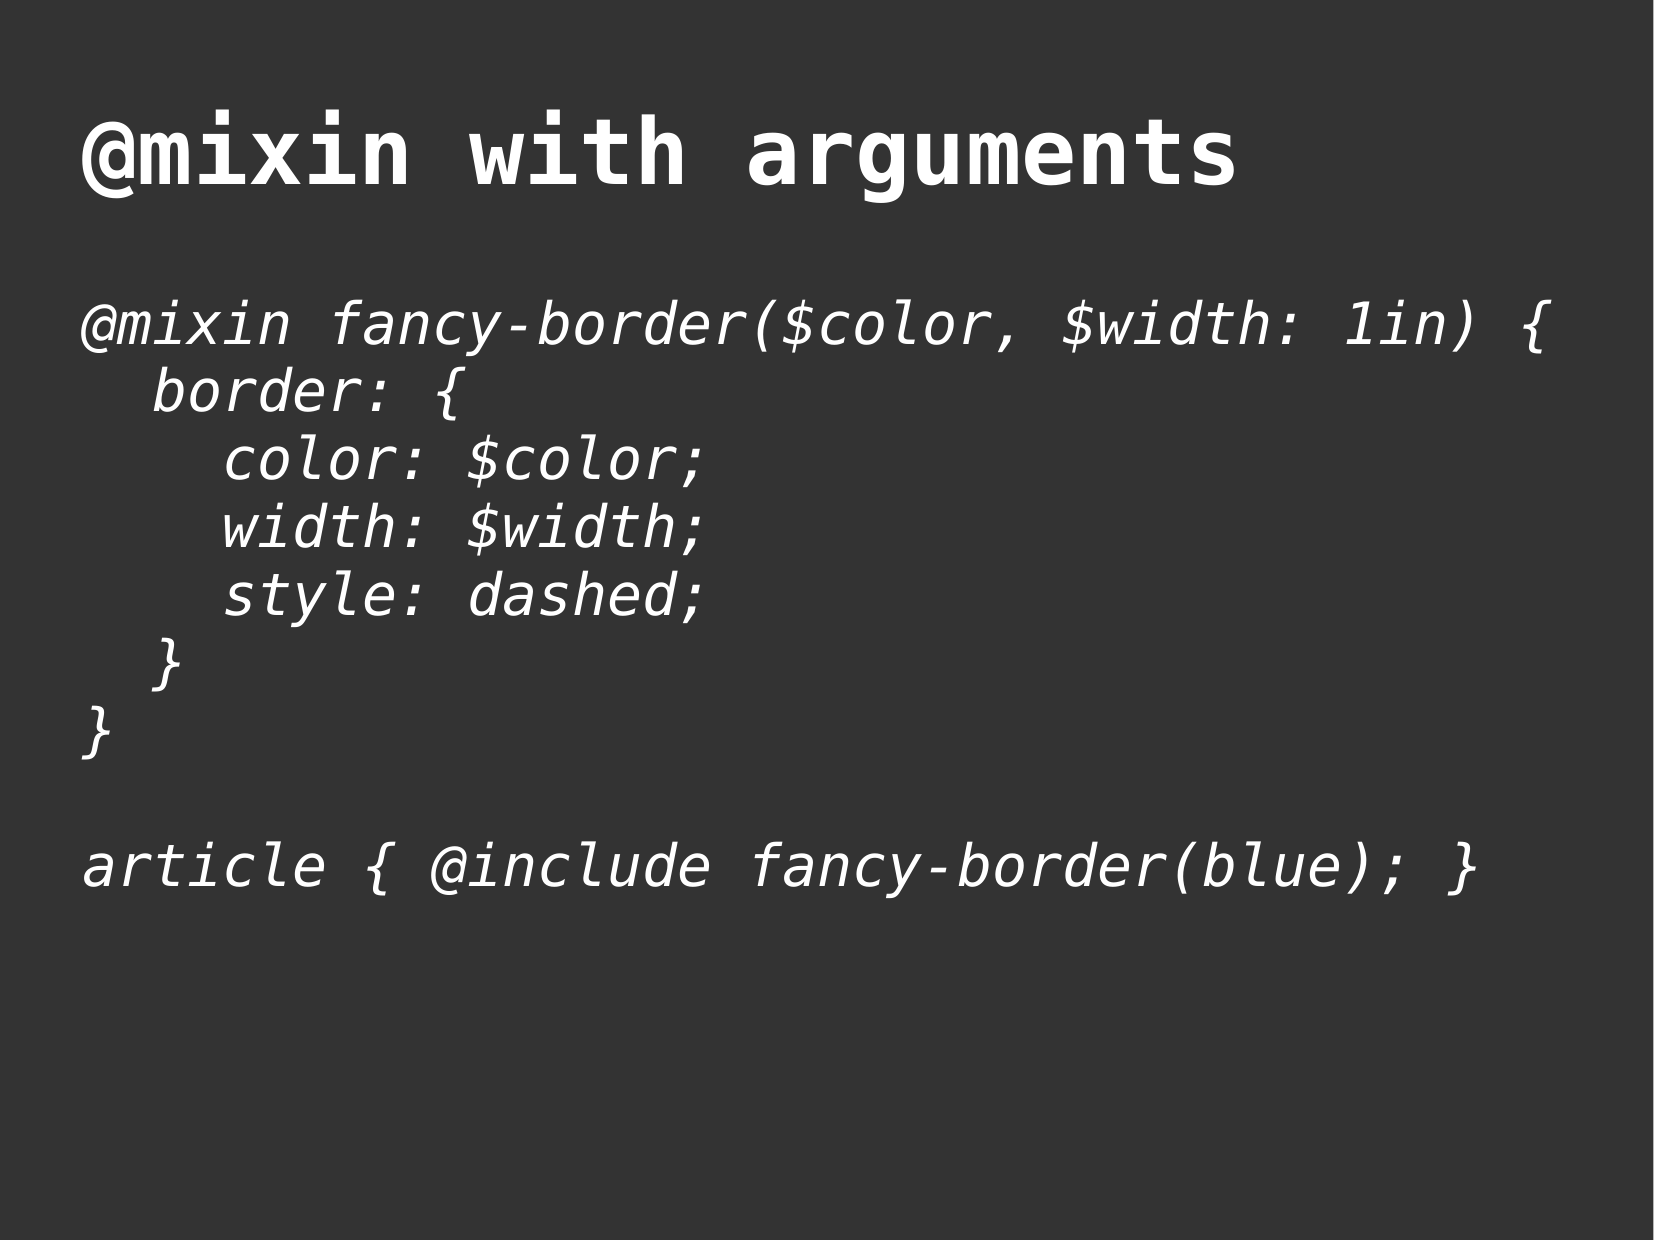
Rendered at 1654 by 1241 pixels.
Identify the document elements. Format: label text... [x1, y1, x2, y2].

list @mixin fancy-border($color, $width: 1in) { border: { color: $color; width: $width; style: dashed; } } article { @include fancy-border(blue); } [82, 290, 1571, 1182]
title @mixin with arguments [82, 49, 1571, 257]
